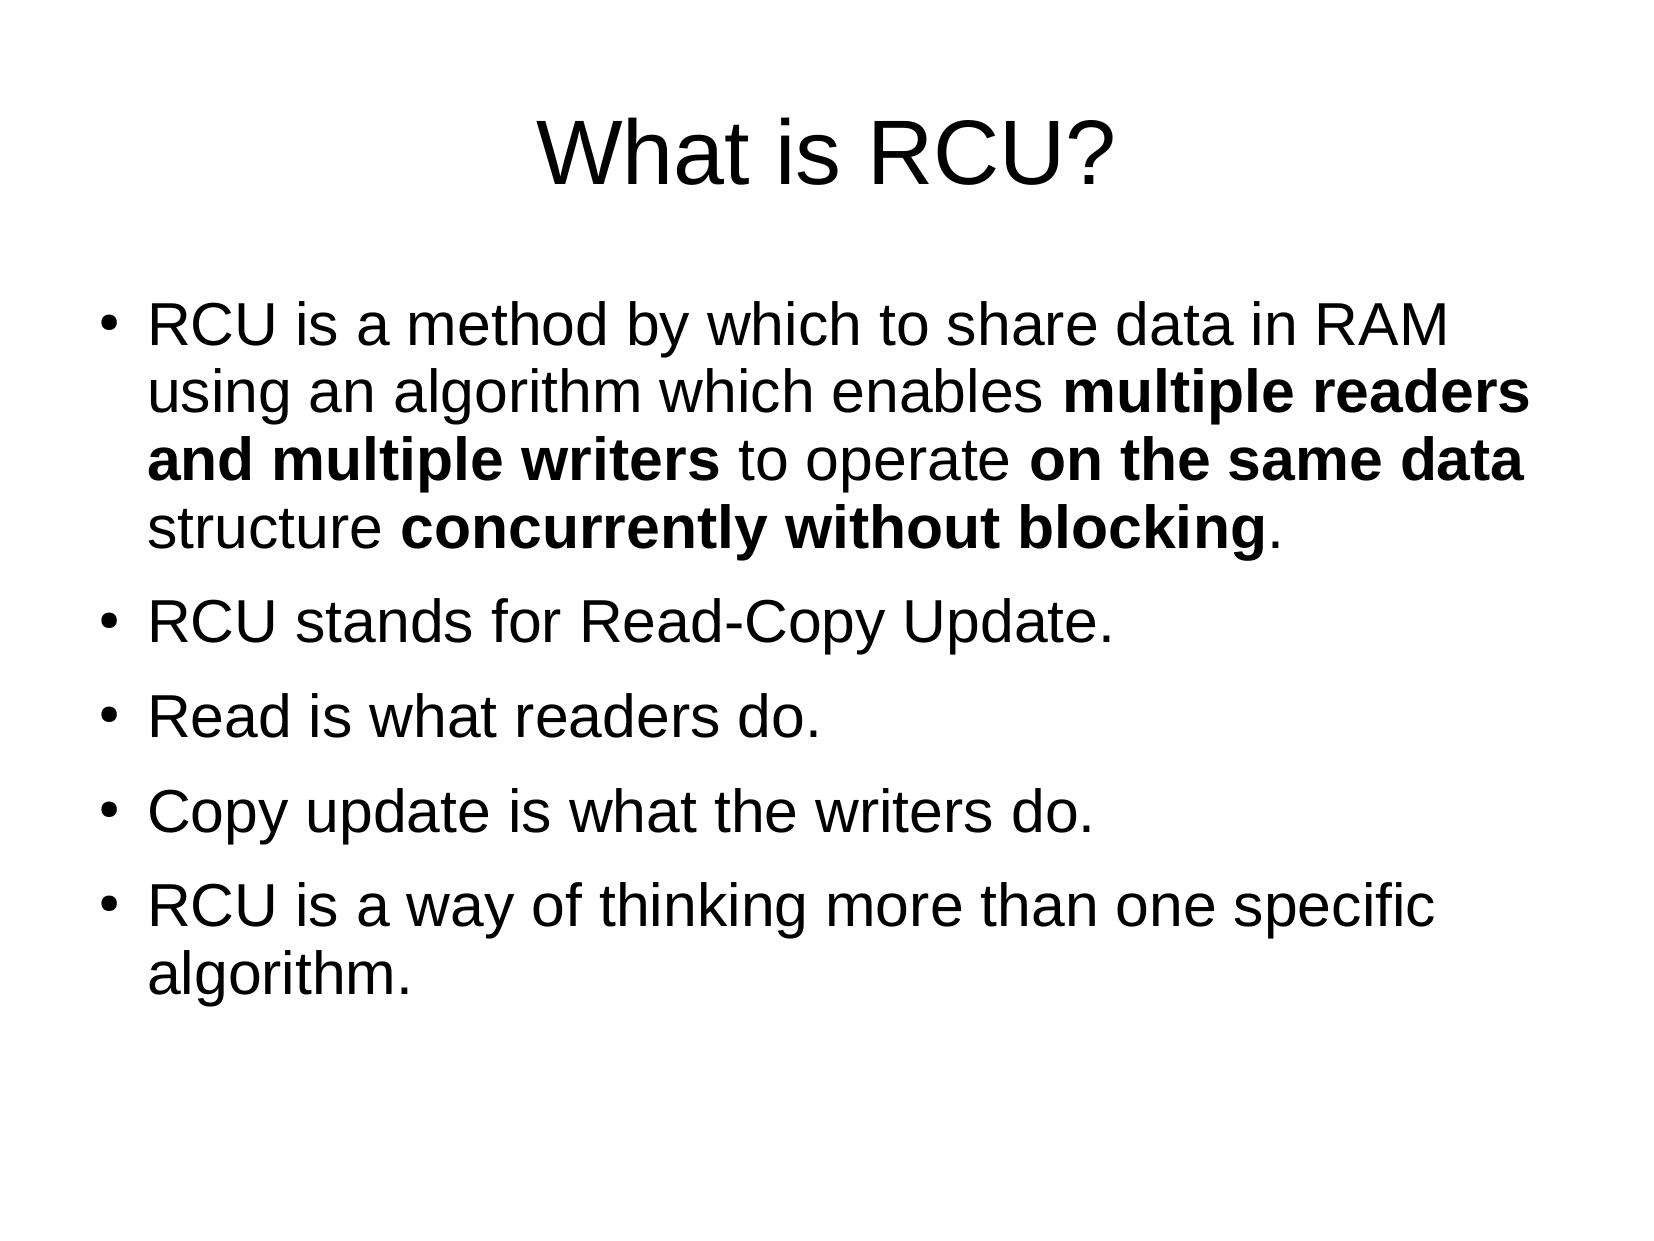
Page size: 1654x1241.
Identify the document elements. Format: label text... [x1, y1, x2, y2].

list RCU is a method by which to share data in RAM using an algorithm which enables multiple readers and multiple writers to operate on the same data structure concurrently without blocking. RCU stands for Read-Copy Update. Read is what readers do. Copy update is what the writers do. RCU is a way of thinking more than one specific algorithm. [82, 290, 1571, 1010]
title What is RCU? [82, 49, 1571, 257]
